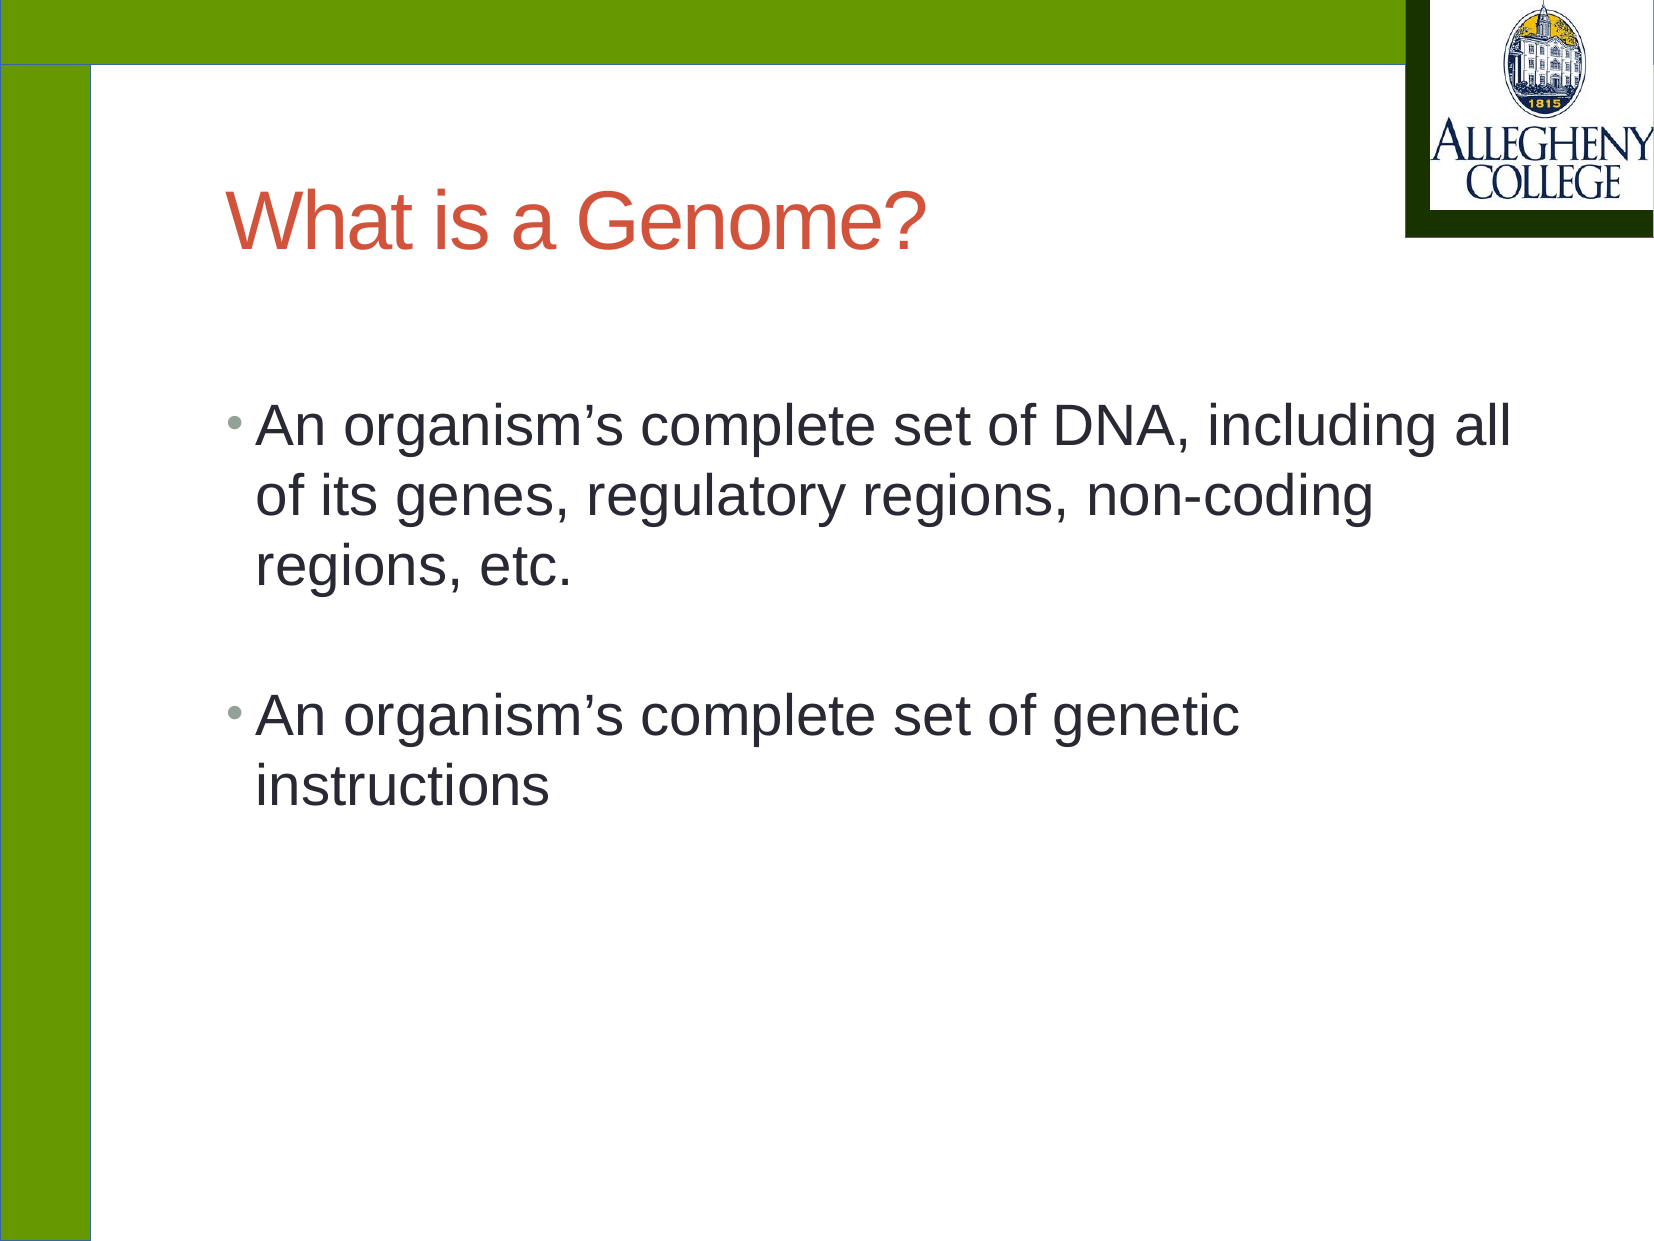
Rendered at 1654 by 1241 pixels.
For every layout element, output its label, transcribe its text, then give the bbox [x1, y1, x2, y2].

text_box [0, 0, 1430, 1241]
text_box [1561, 210, 1654, 238]
picture [1430, 0, 1654, 210]
list An organism’s complete set of DNA, including all of its genes, regulatory regions, non-coding regions, etc. An organism’s complete set of genetic instructions [210, 309, 1561, 1110]
title What is a Genome? [210, 134, 1561, 298]
